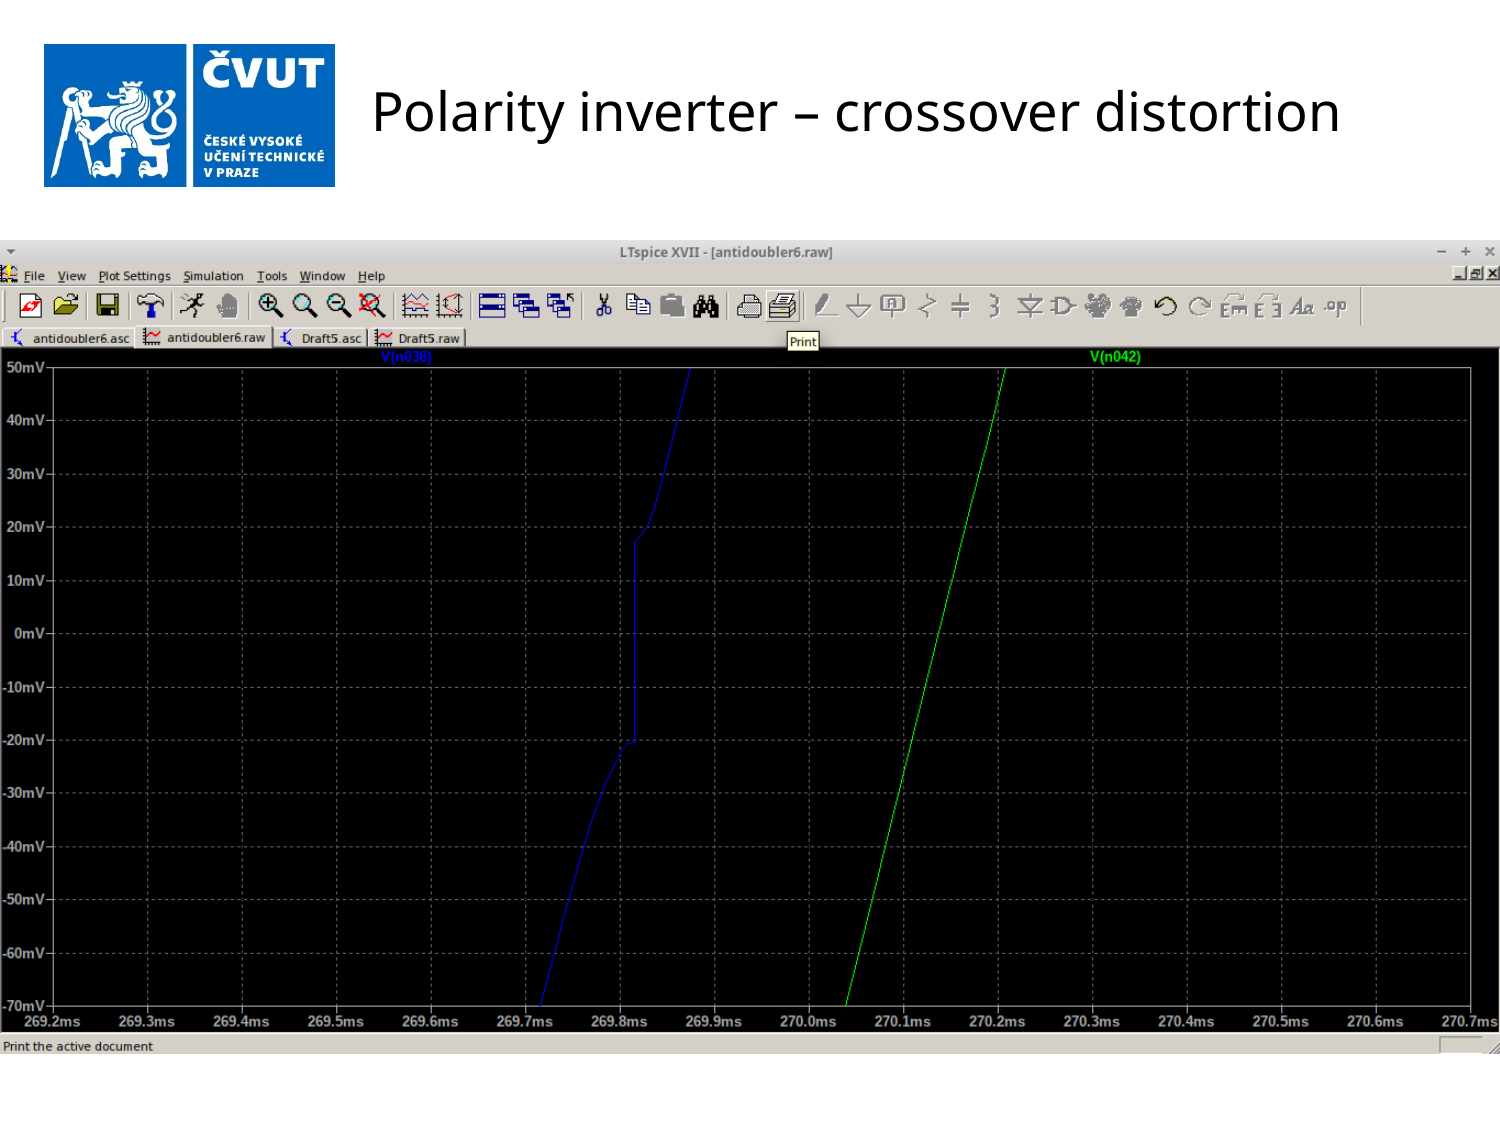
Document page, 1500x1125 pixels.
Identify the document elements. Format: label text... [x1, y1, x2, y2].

picture [0, 239, 1500, 1054]
picture [44, 44, 335, 187]
title Polarity inverter – crossover distortion [356, 76, 1500, 239]
